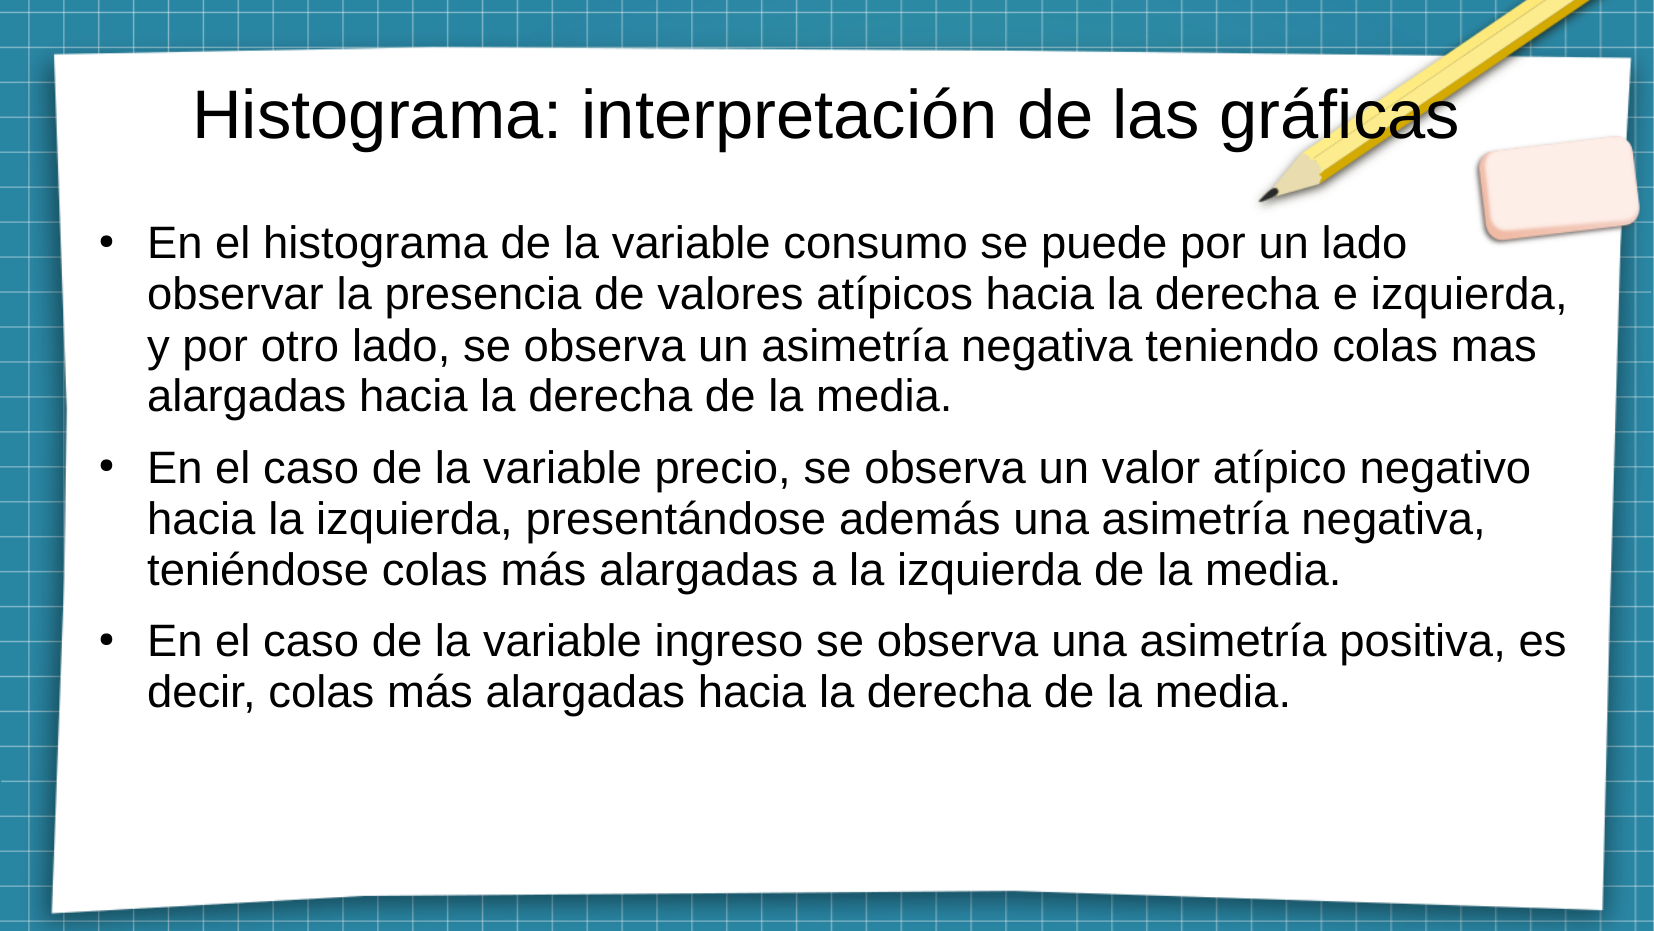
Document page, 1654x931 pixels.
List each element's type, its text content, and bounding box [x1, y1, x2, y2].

title Histograma: interpretación de las gráficas [82, 37, 1571, 193]
picture [0, 0, 1654, 931]
list En el histograma de la variable consumo se puede por un lado observar la presencia de valores atípicos hacia la derecha e izquierda, y por otro lado, se observa un asimetría negativa teniendo colas mas alargadas hacia la derecha de la media. En el caso de la variable precio, se observa un valor atípico negativo hacia la izquierda, presentándose además una asimetría negativa, teniéndose colas más alargadas a la izquierda de la media. En el caso de la variable ingreso se observa una asimetría positiva, es decir, colas más alargadas hacia la derecha de la media. [82, 217, 1571, 758]
